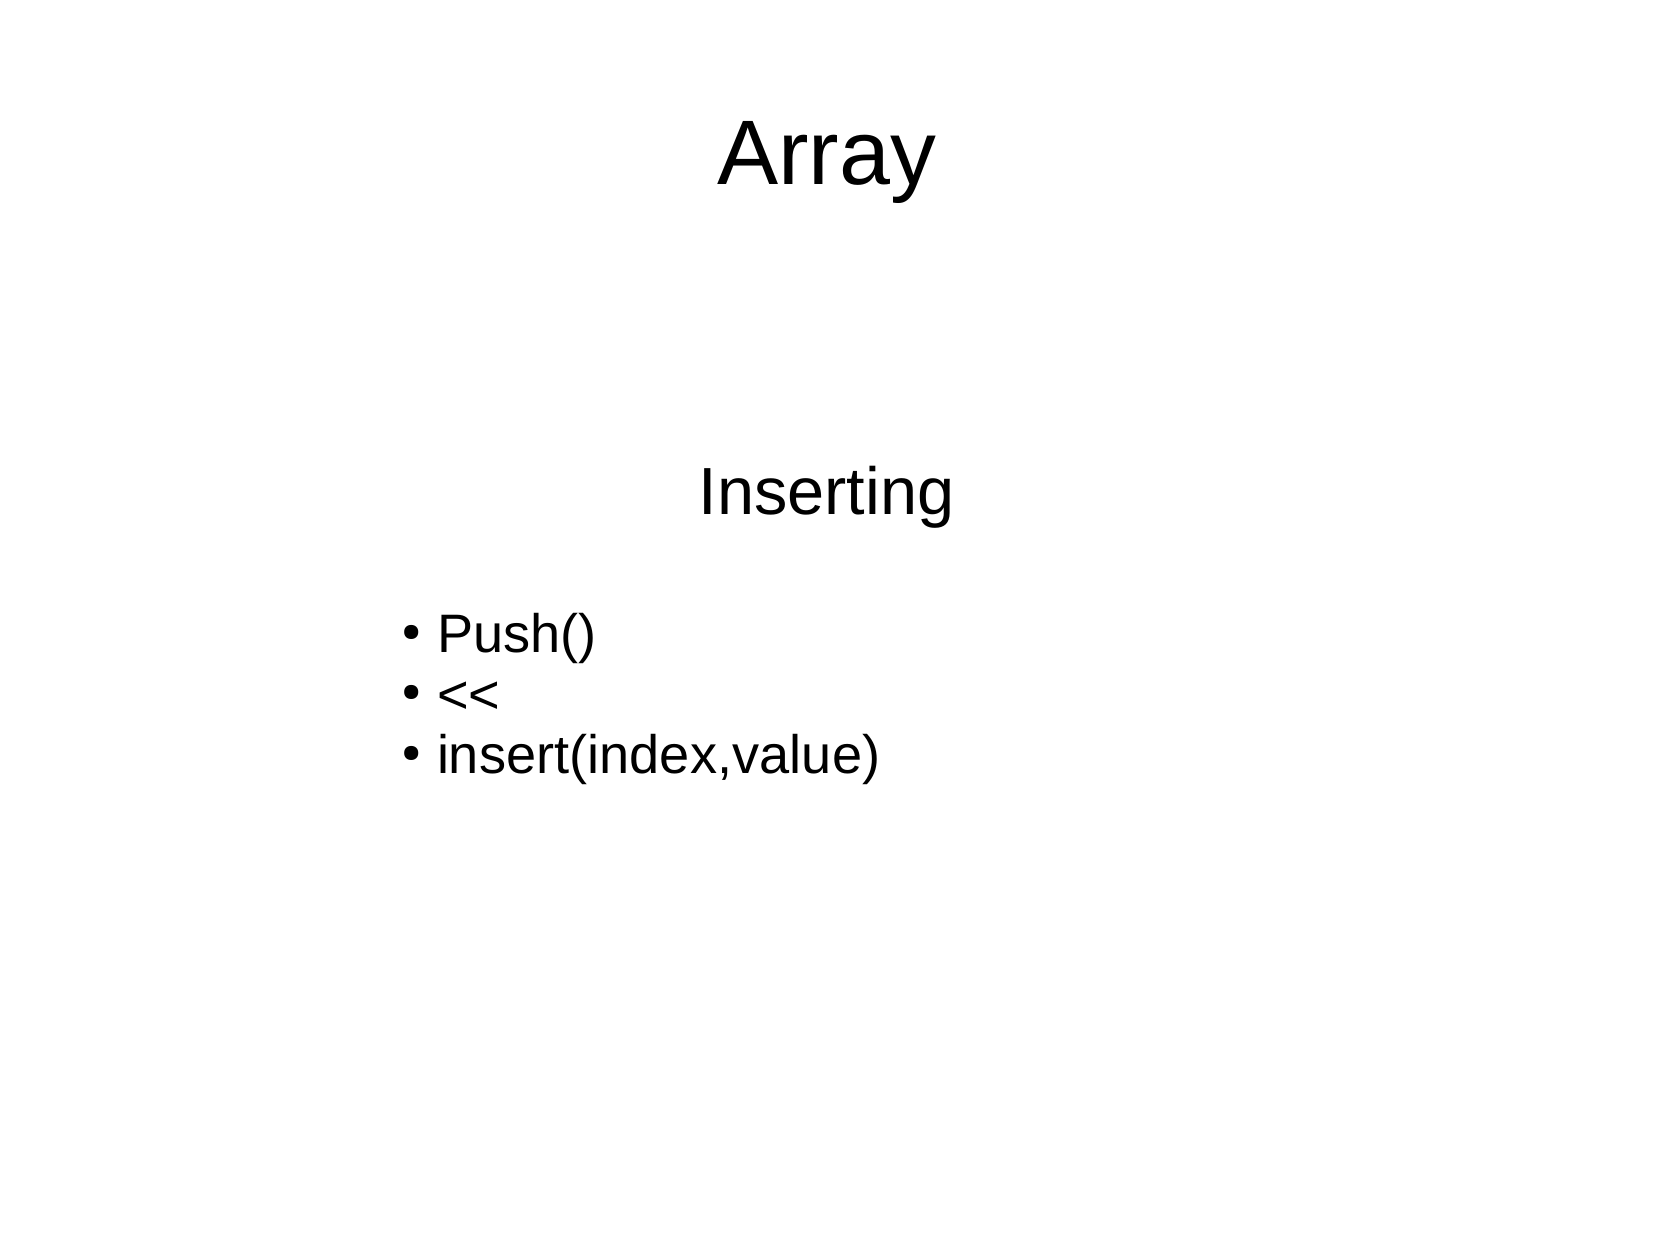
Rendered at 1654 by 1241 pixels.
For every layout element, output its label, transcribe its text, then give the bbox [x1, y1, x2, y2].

subtitle Inserting Push() << insert(index,value) [82, 290, 1571, 1010]
title Array [82, 49, 1571, 257]
